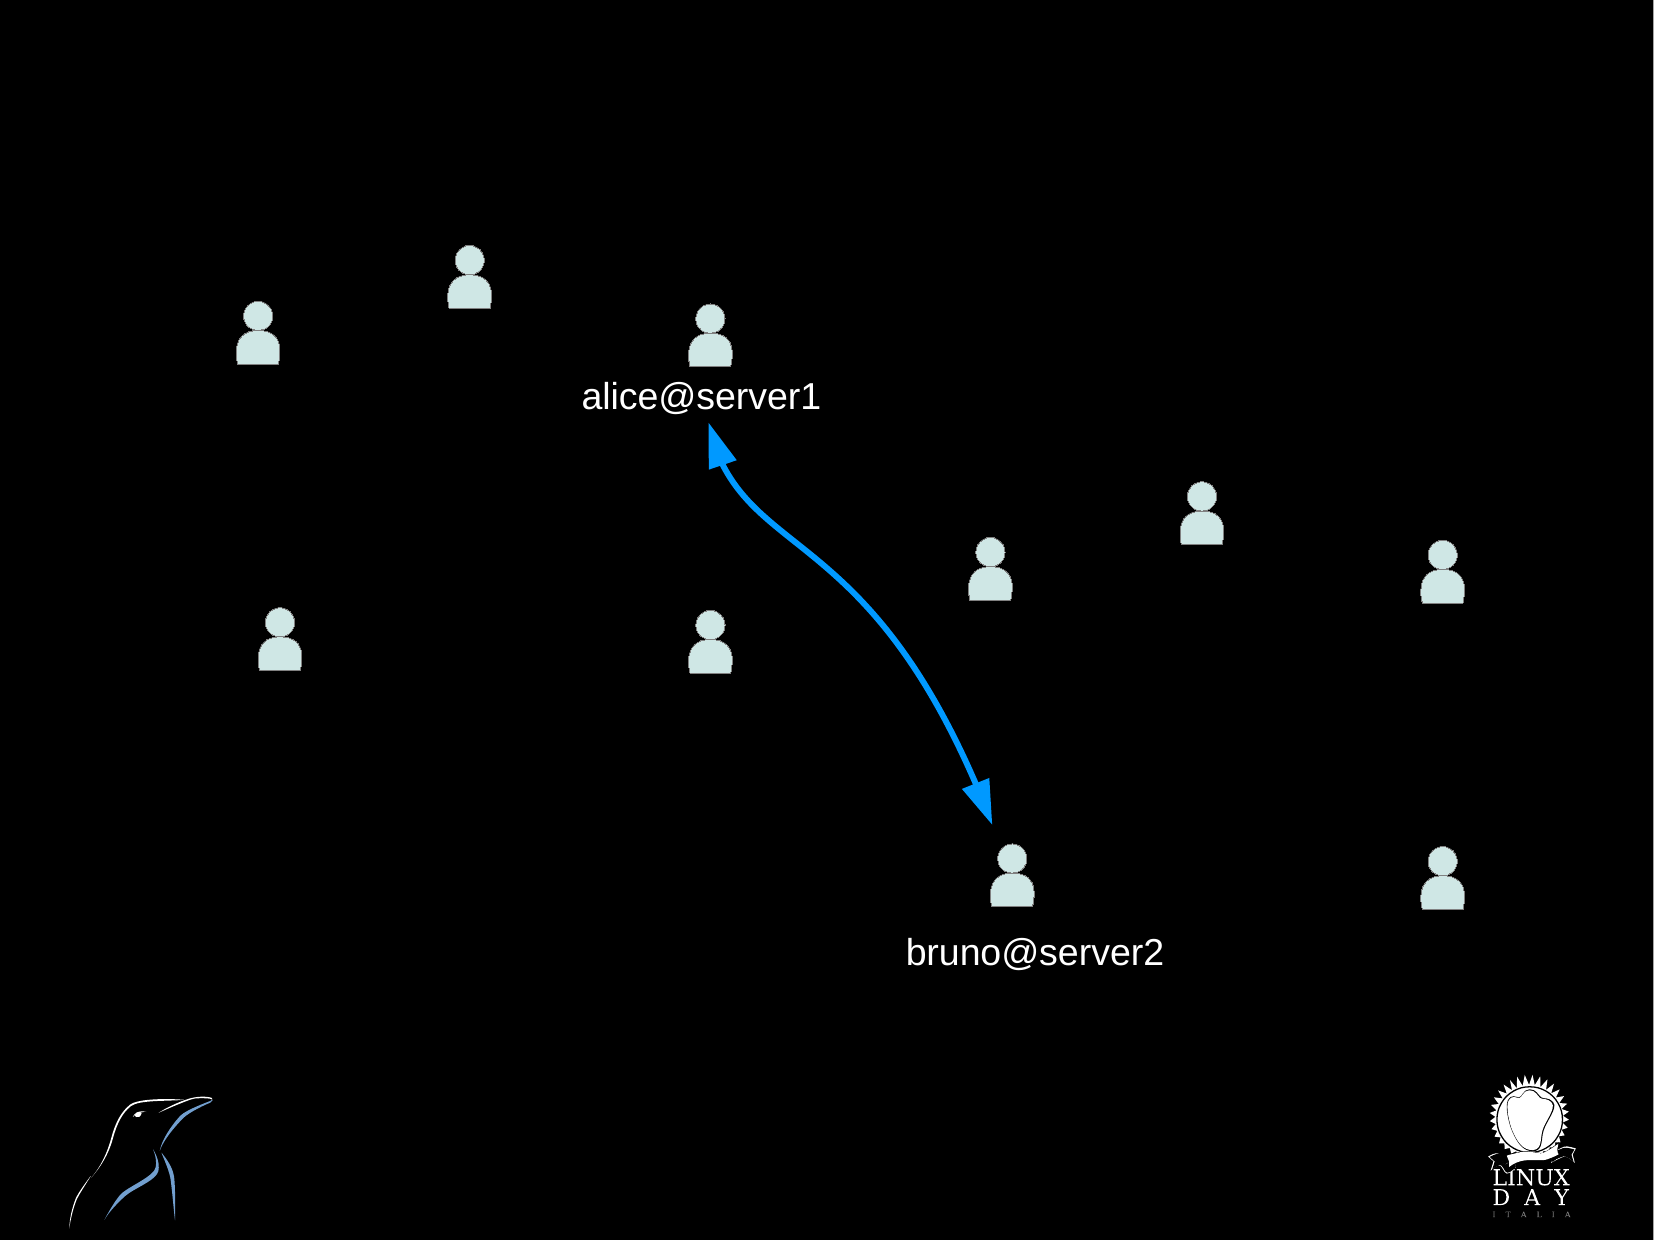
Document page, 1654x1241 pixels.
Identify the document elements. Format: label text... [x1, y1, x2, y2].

text_box [1420, 540, 1465, 604]
text_box [688, 610, 733, 674]
text_box [236, 301, 280, 365]
text_box [688, 303, 733, 367]
text_box [1420, 846, 1465, 910]
text_box [1180, 481, 1224, 545]
text_box [447, 245, 492, 309]
text_box [968, 537, 1013, 601]
text_box alice@server1 [566, 368, 907, 426]
text_box [258, 607, 302, 671]
text_box bruno@server2 [891, 923, 1250, 981]
text_box [990, 843, 1035, 907]
